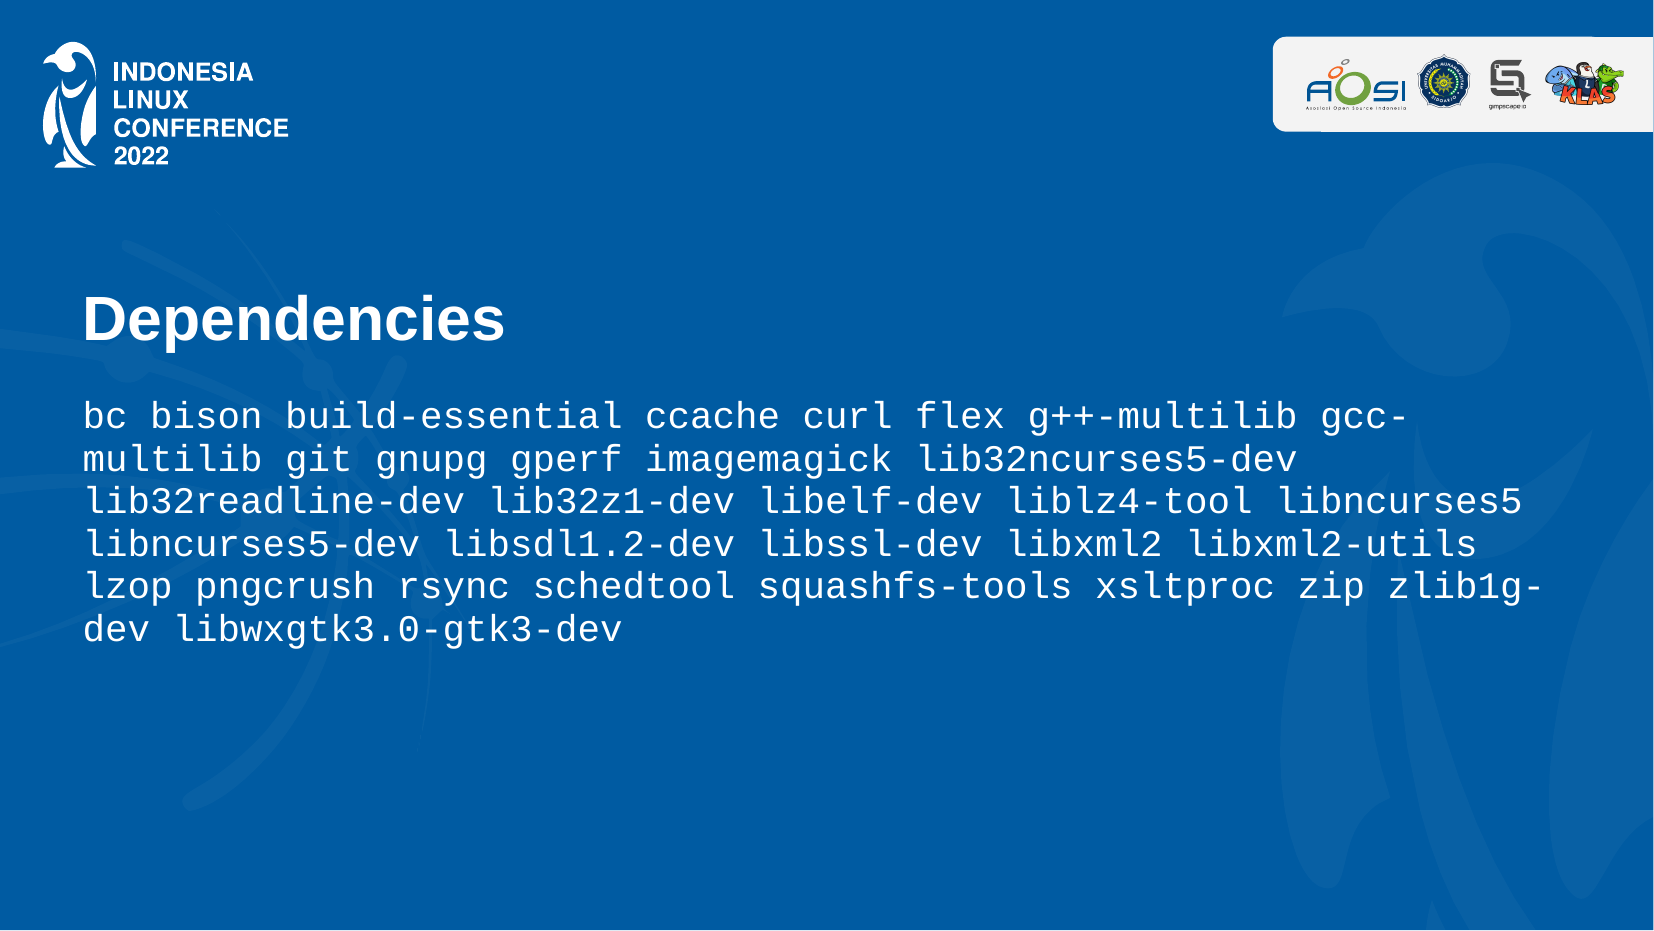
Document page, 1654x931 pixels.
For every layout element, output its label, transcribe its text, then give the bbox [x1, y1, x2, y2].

picture [1545, 62, 1624, 105]
title Dependencies [82, 262, 601, 375]
subtitle bc bison build-essential ccache curl flex g++-multilib gcc-multilib git gnupg gperf imagemagick lib32ncurses5-dev lib32readline-dev lib32z1-dev libelf-dev liblz4-tool libncurses5 libncurses5-dev libsdl1.2-dev libssl-dev libxml2 libxml2-utils lzop pngcrush rsync schedtool squashfs-tools xsltproc zip zlib1g-dev libwxgtk3.0-gtk3-dev [82, 375, 1571, 676]
picture [1417, 54, 1471, 108]
